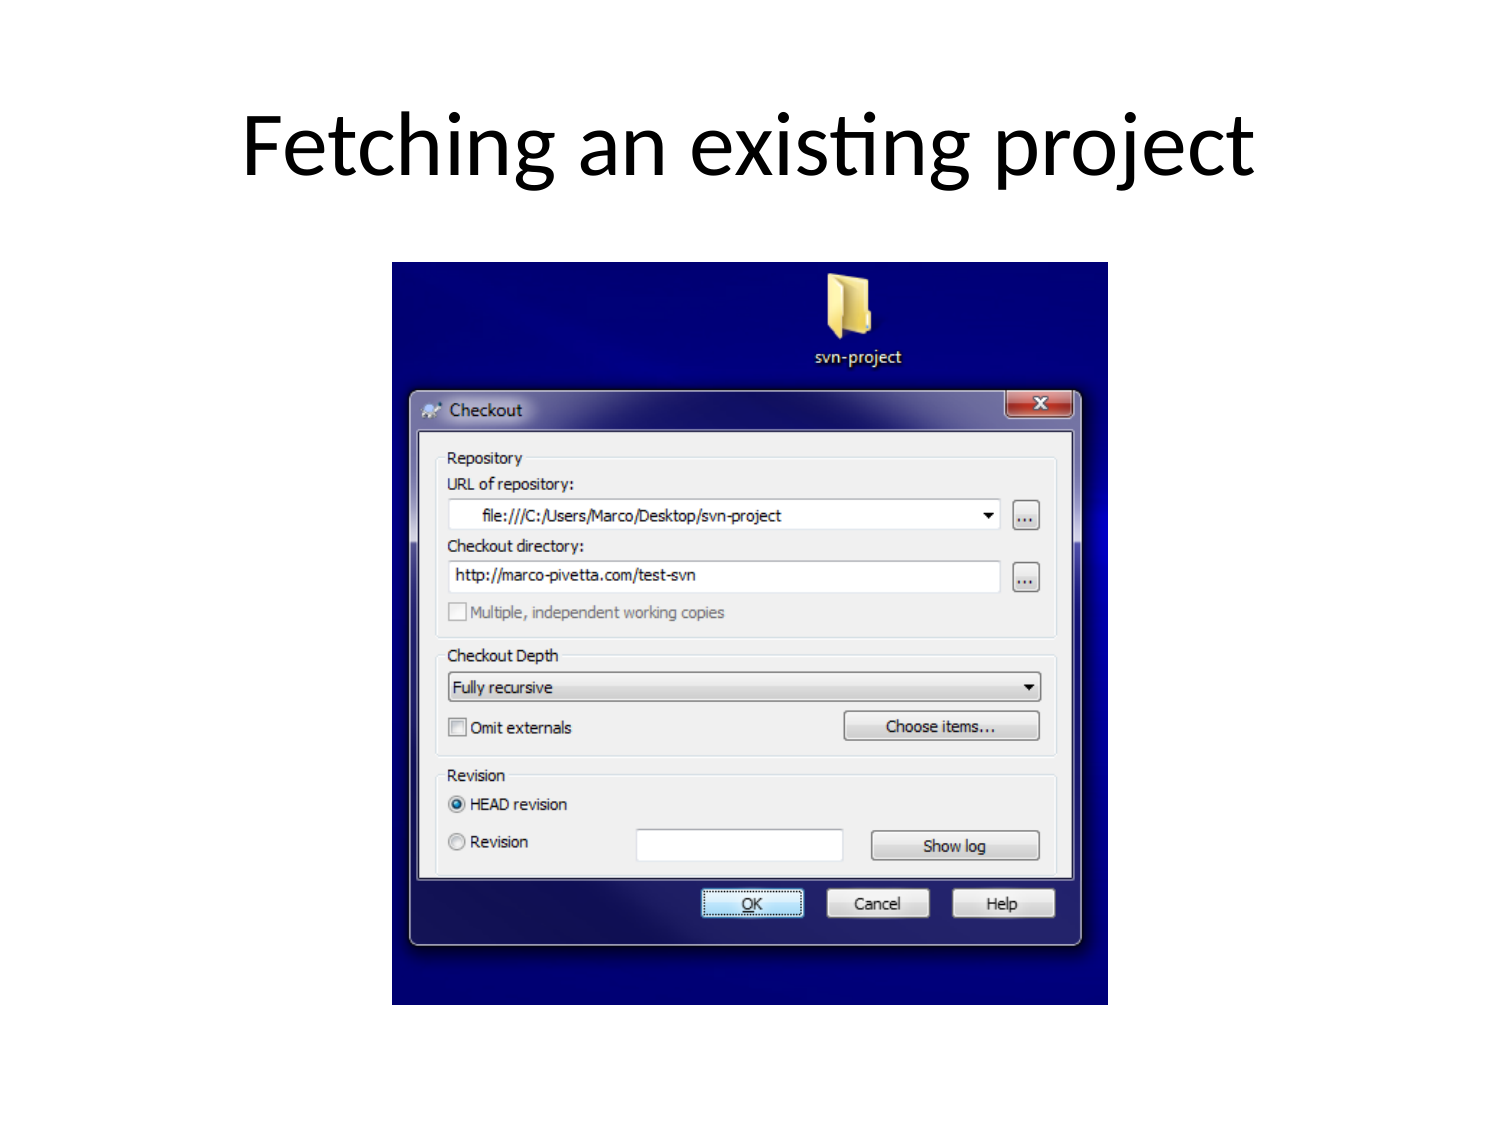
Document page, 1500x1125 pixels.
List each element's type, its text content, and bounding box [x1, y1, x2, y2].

picture [392, 262, 1108, 1005]
title Fetching an existing project [75, 45, 1426, 233]
